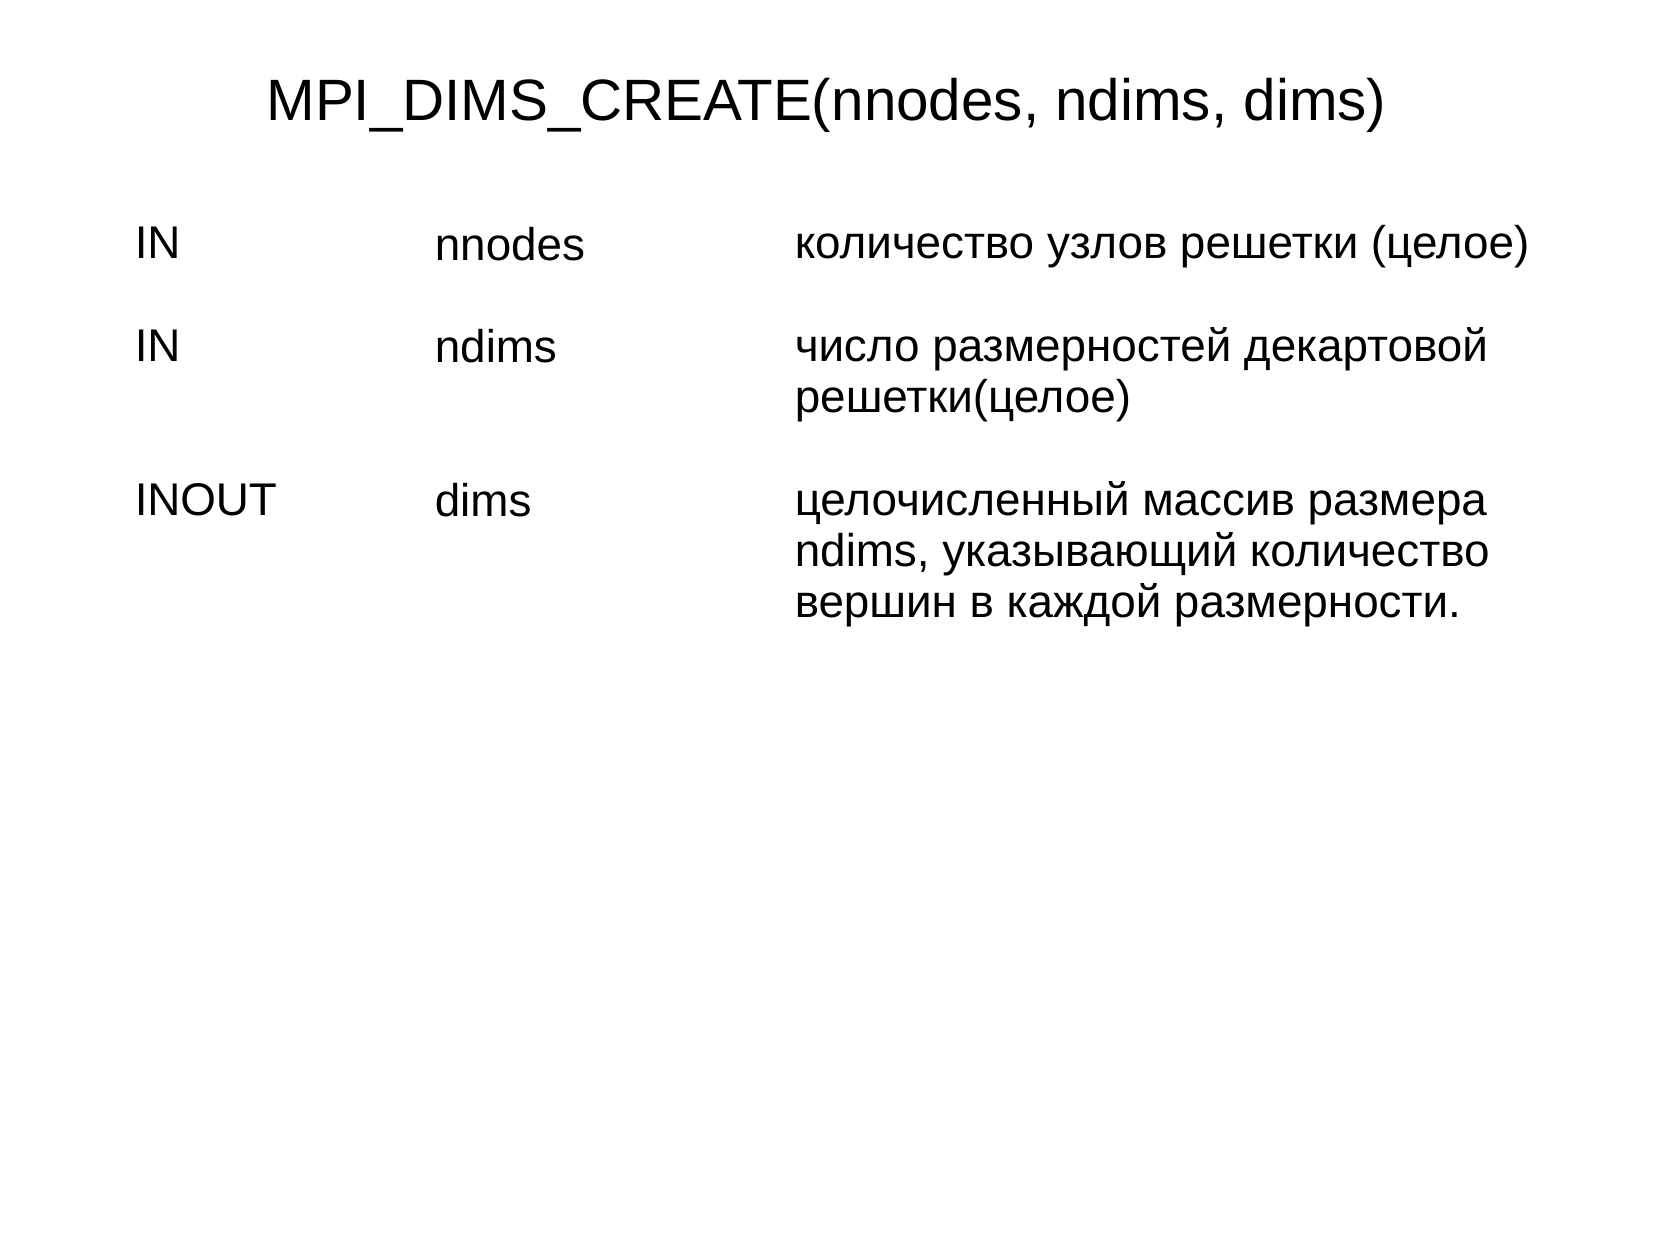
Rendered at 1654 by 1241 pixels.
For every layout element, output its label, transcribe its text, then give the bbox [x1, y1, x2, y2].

text_box IN IN INOUT [120, 210, 292, 530]
title MPI_DIMS_CREATE(nnodes, ndims, dims) [82, 49, 1571, 151]
text_box nnodes ndims dims [420, 211, 601, 531]
text_box количество узлов решетки (целое) число размерностей декартовой решетки(целое) целочисленный массив размера ndims, указывающий количество вершин в каждой размерности. [780, 210, 1545, 632]
